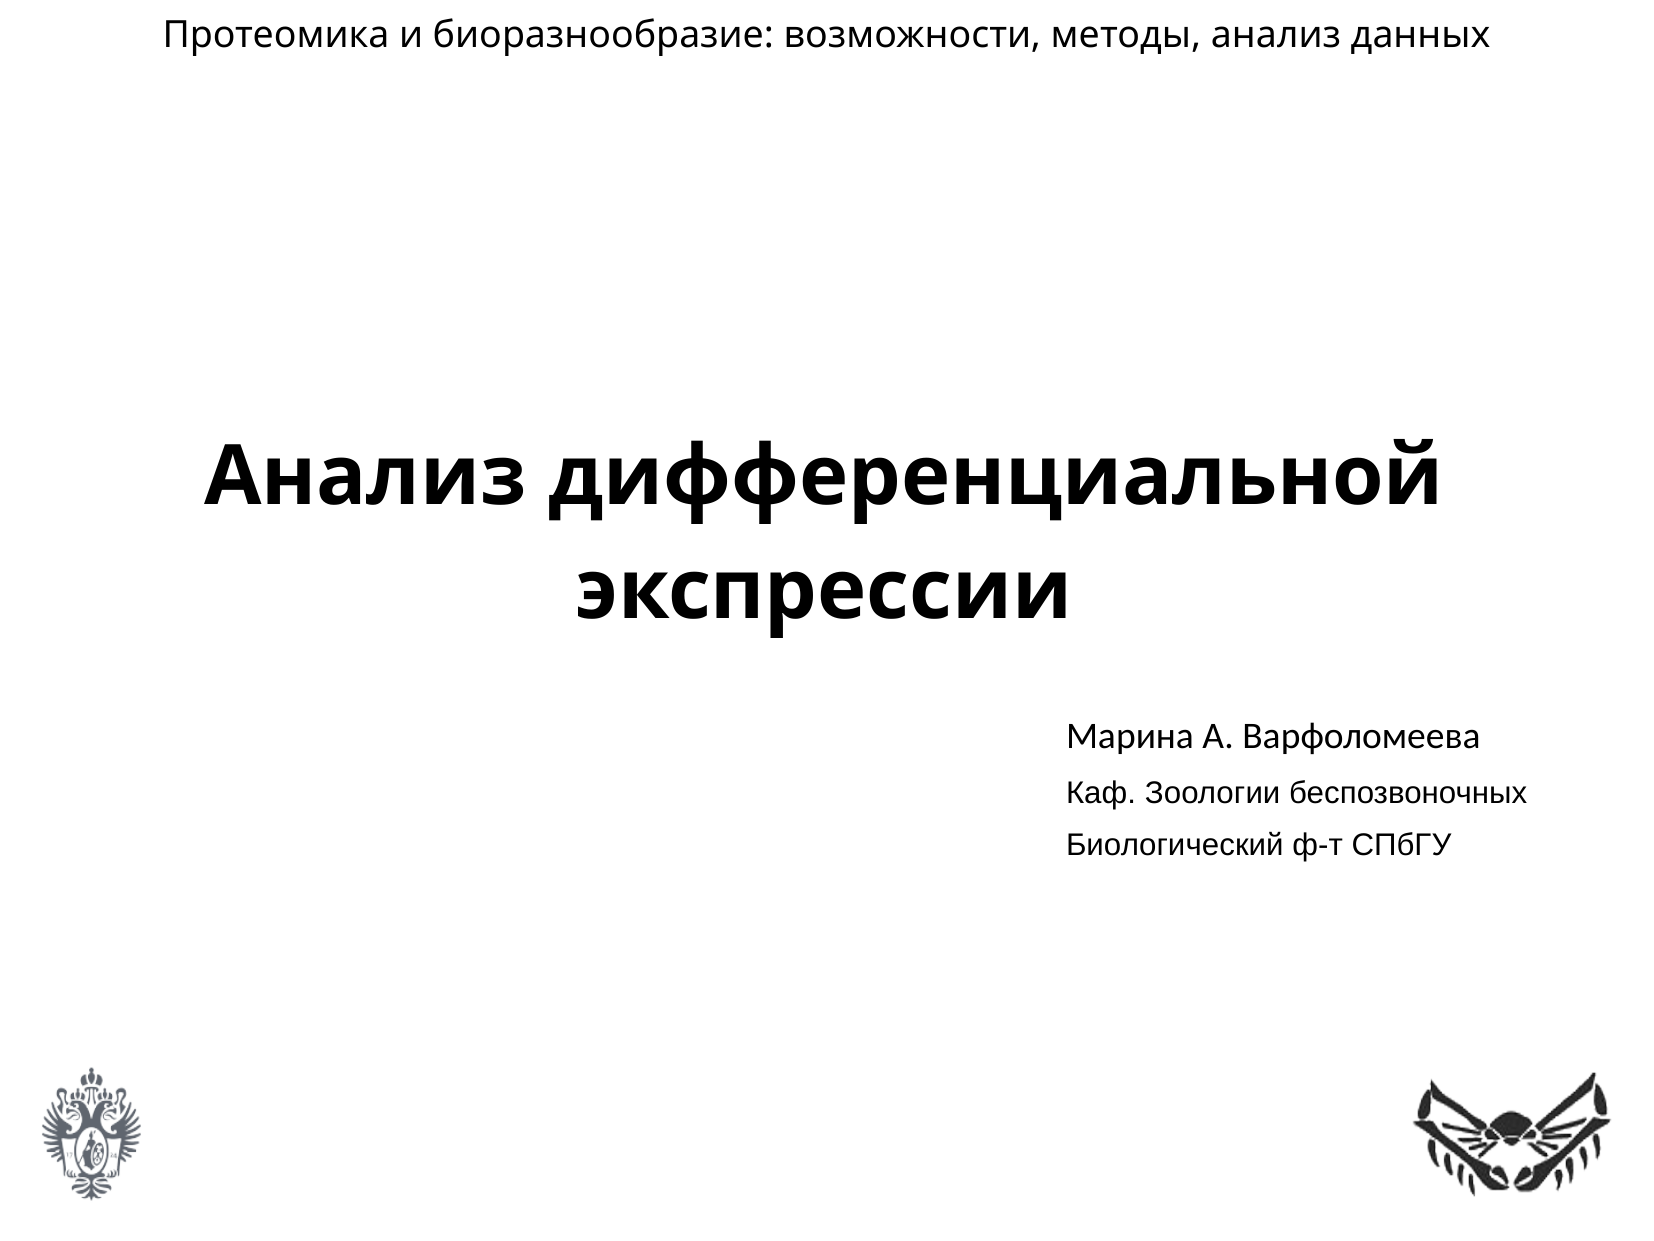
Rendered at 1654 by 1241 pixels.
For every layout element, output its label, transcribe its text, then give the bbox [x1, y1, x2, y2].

text_box Анализ дифференциальной экспрессии [6, 408, 1642, 635]
text_box Протеомика и биоразнообразие: возможности, методы, анализ данных [0, 0, 1654, 57]
picture [35, 1062, 149, 1208]
text_box Марина А. Варфоломеева Каф. Зоологии беспозвоночных Биологический ф-т СПбГУ [1051, 693, 1583, 882]
picture [1403, 1054, 1625, 1214]
